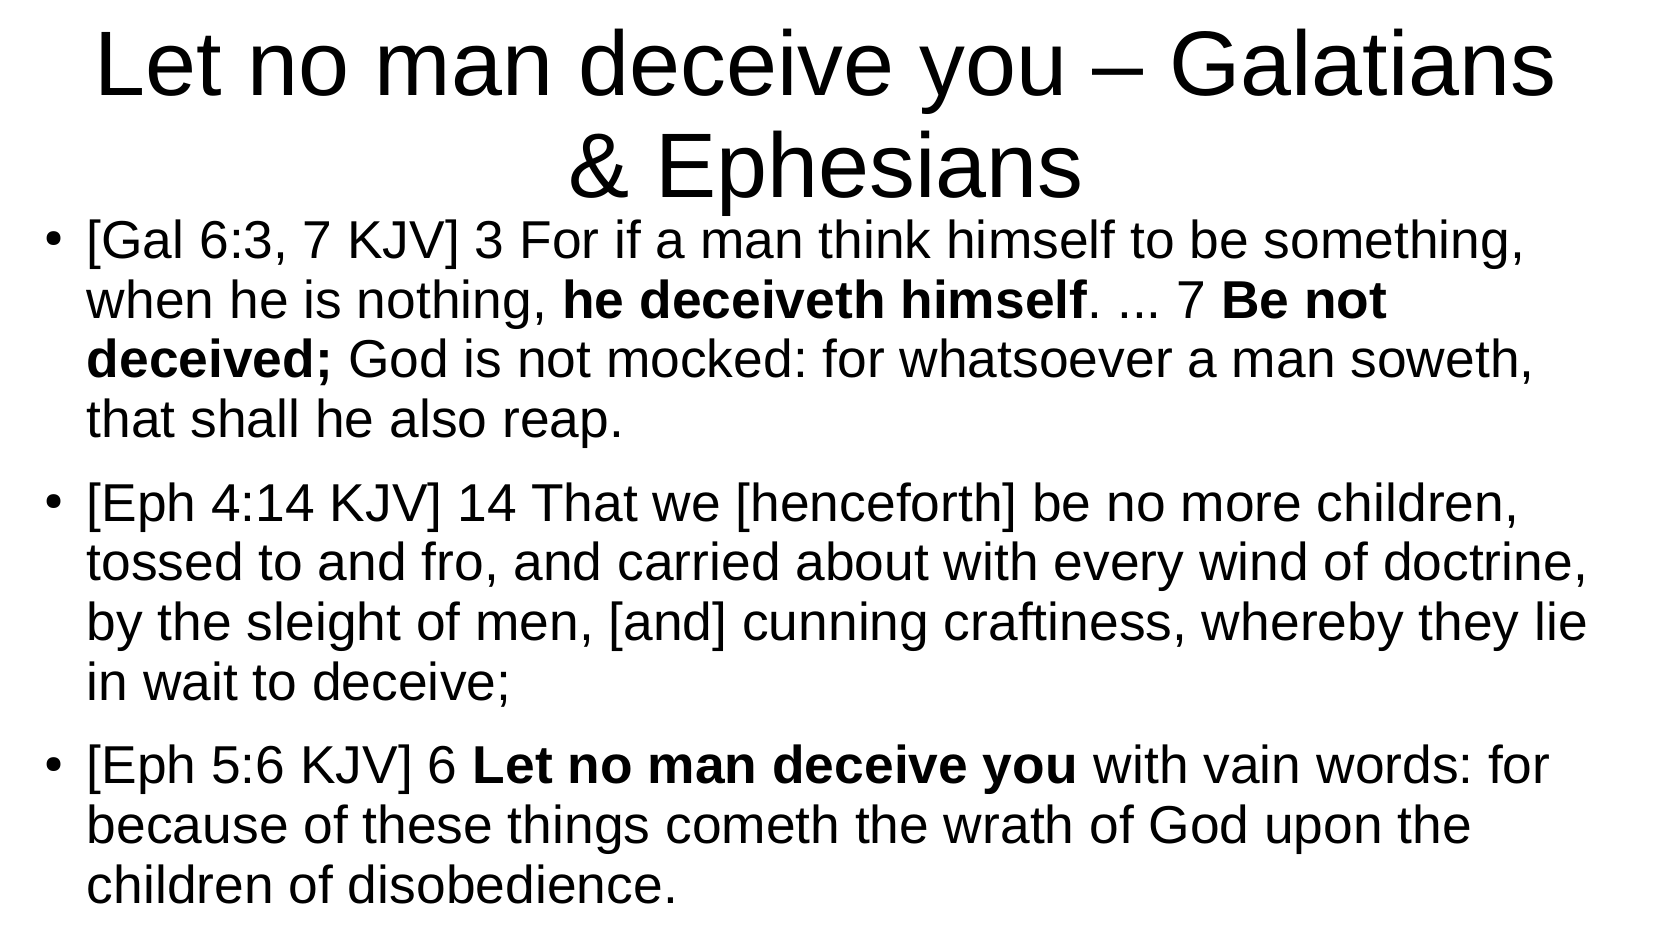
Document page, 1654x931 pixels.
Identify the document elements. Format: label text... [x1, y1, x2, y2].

title Let no man deceive you – Galatians & Ephesians [82, 12, 1571, 210]
list [Gal 6:3, 7 KJV] 3 For if a man think himself to be something, when he is nothing, he deceiveth himself. ... 7 Be not deceived; God is not mocked: for whatsoever a man soweth, that shall he also reap. [Eph 4:14 KJV] 14 That we [henceforth] be no more children, tossed to and fro, and carried about with every wind of doctrine, by the sleight of men, [and] cunning craftiness, whereby they lie in wait to deceive; [Eph 5:6 KJV] 6 Let no man deceive you with vain words: for because of these things cometh the wrath of God upon the children of disobedience. [30, 210, 1636, 916]
